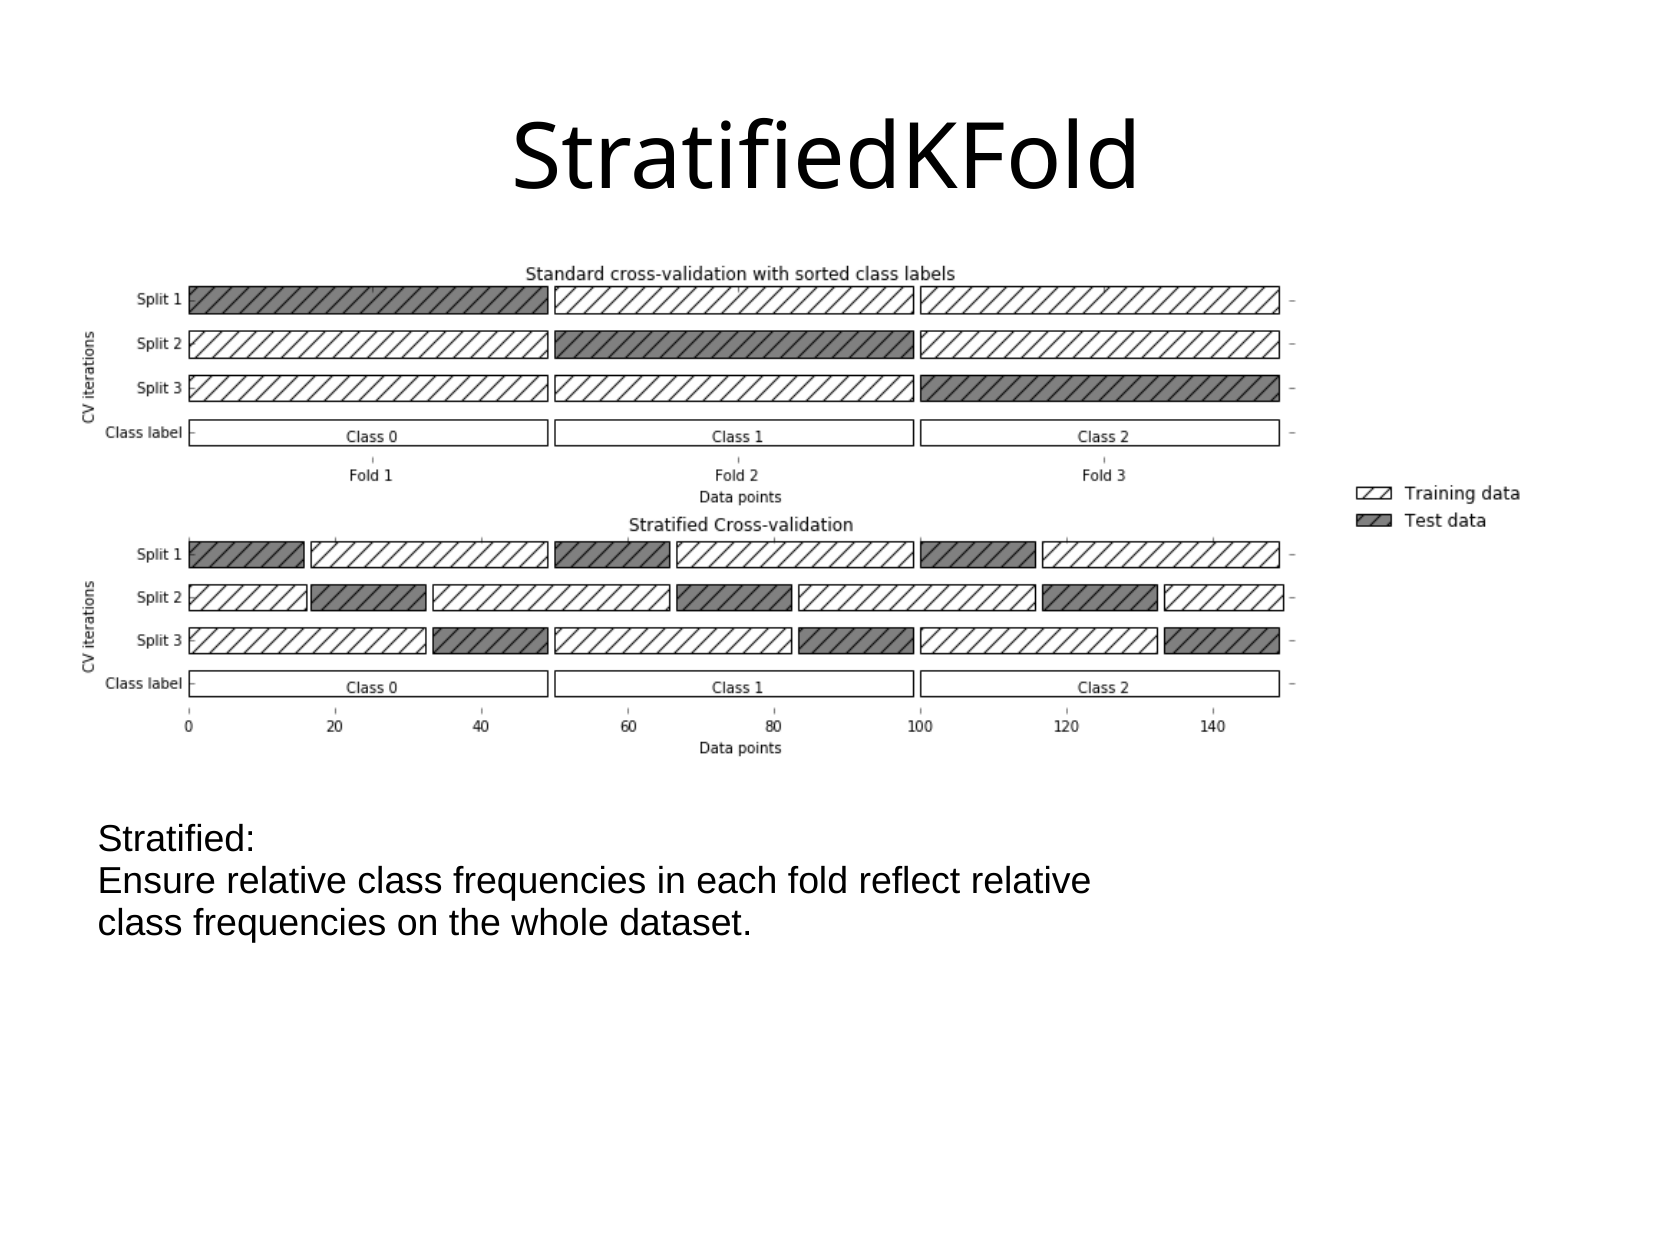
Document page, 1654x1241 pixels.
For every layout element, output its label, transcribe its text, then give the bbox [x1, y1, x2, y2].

title StratifiedKFold [82, 49, 1571, 257]
text_box Stratified: Ensure relative class frequencies in each fold reflect relative class frequencies on the whole dataset. [82, 810, 1186, 951]
picture [74, 256, 1537, 766]
